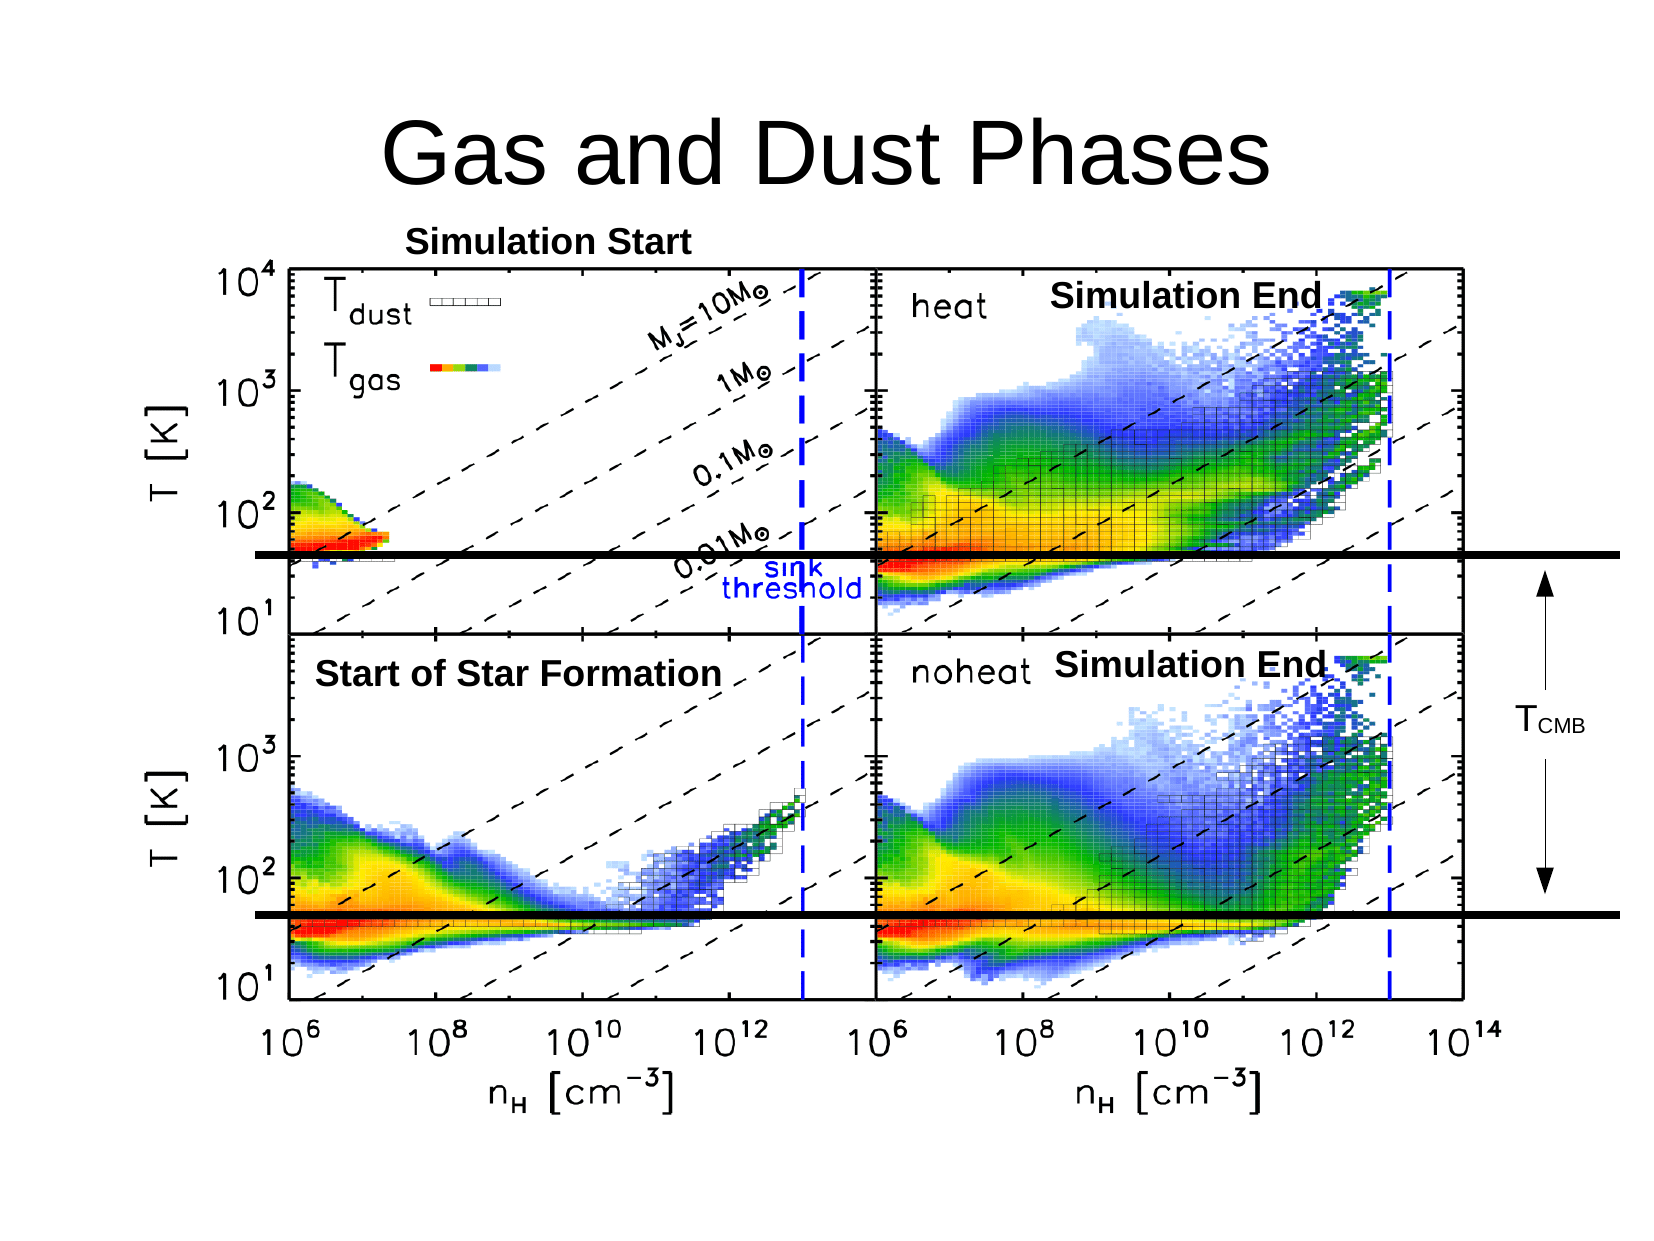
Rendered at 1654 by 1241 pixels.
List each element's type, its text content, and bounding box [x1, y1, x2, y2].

picture [133, 224, 1546, 1138]
text_box Start of Star Formation [300, 645, 739, 702]
title Gas and Dust Phases [82, 49, 1571, 257]
text_box TCMB [1500, 690, 1601, 760]
text_box Simulation End [1039, 636, 1343, 693]
text_box Simulation End [1035, 266, 1339, 324]
text_box Simulation Start [390, 213, 708, 271]
